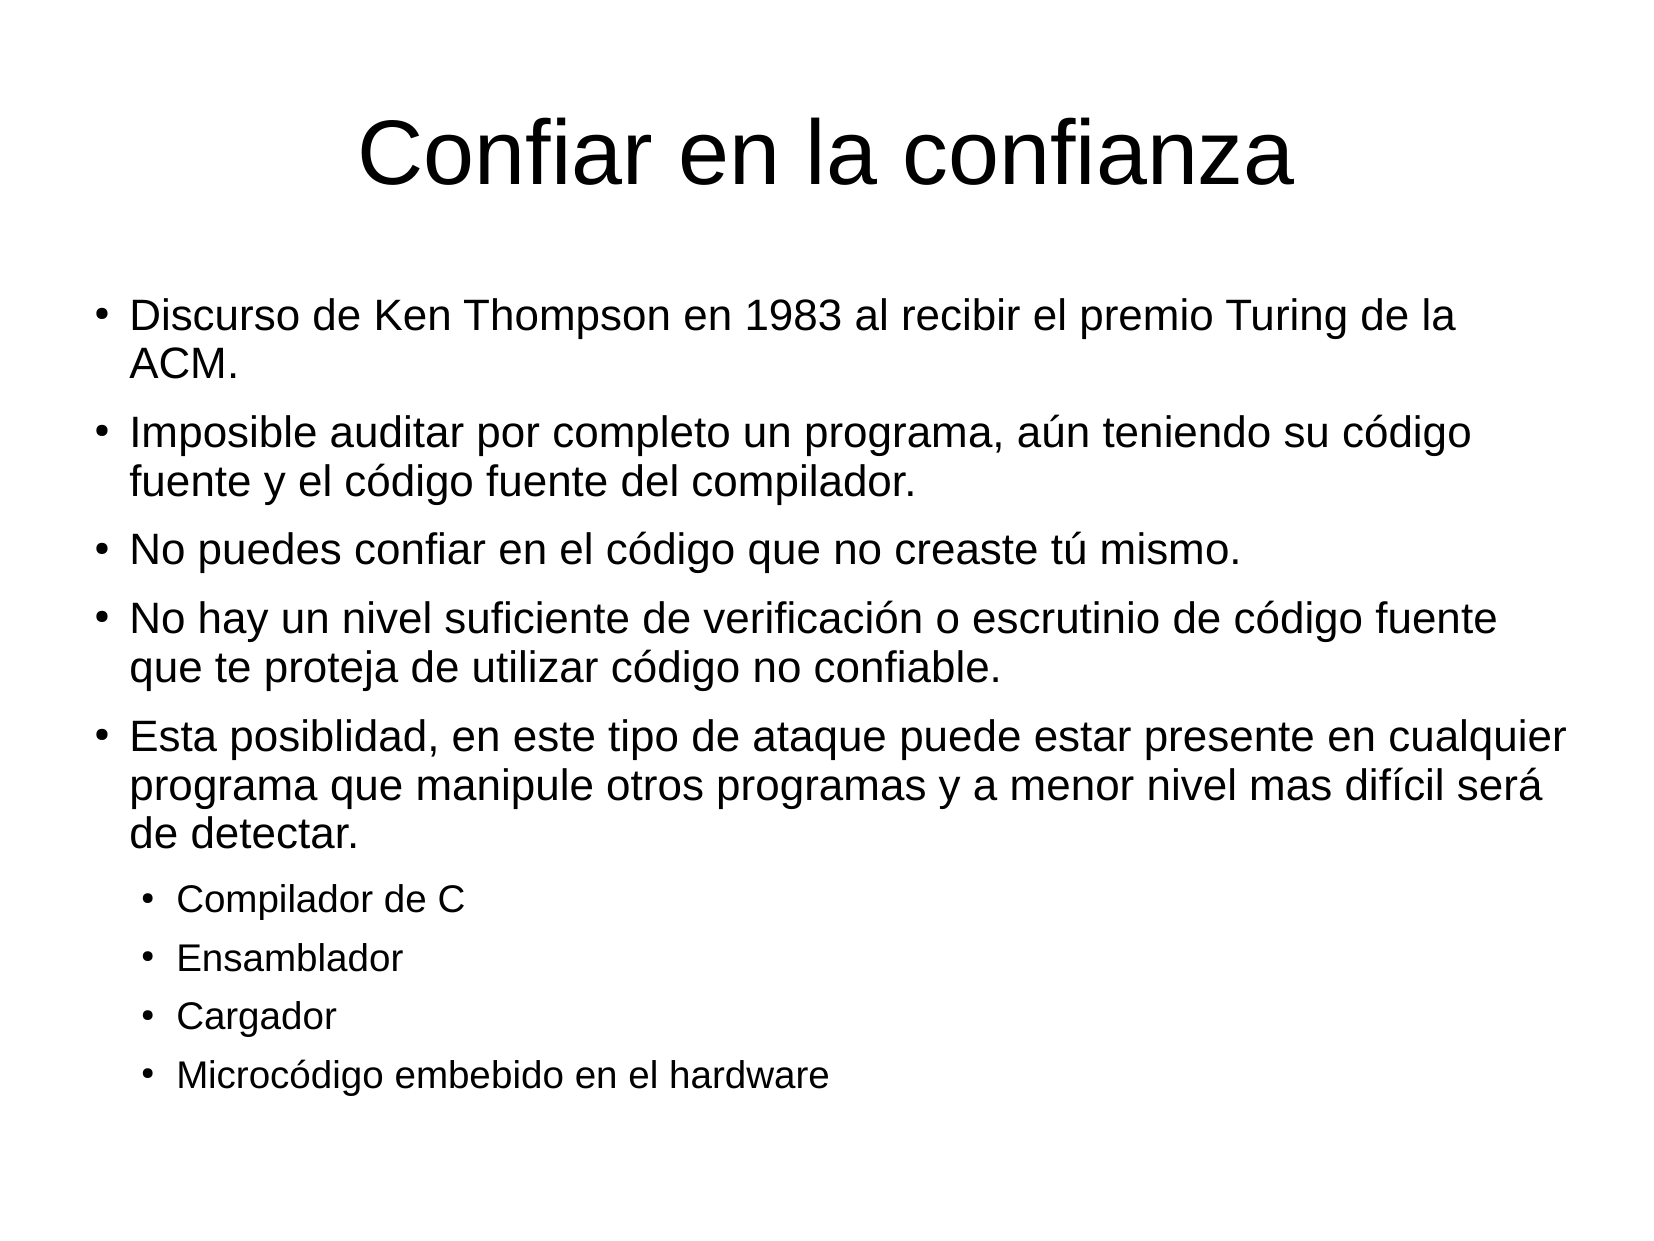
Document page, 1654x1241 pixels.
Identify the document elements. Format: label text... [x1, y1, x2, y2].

list Discurso de Ken Thompson en 1983 al recibir el premio Turing de la ACM. Imposible auditar por completo un programa, aún teniendo su código fuente y el código fuente del compilador. No puedes confiar en el código que no creaste tú mismo. No hay un nivel suficiente de verificación o escrutinio de código fuente que te proteja de utilizar código no confiable. Esta posiblidad, en este tipo de ataque puede estar presente en cualquier programa que manipule otros programas y a menor nivel mas difícil será de detectar. Compilador de C Ensamblador Cargador Microcódigo embebido en el hardware [82, 290, 1571, 1109]
title Confiar en la confianza [82, 49, 1571, 257]
